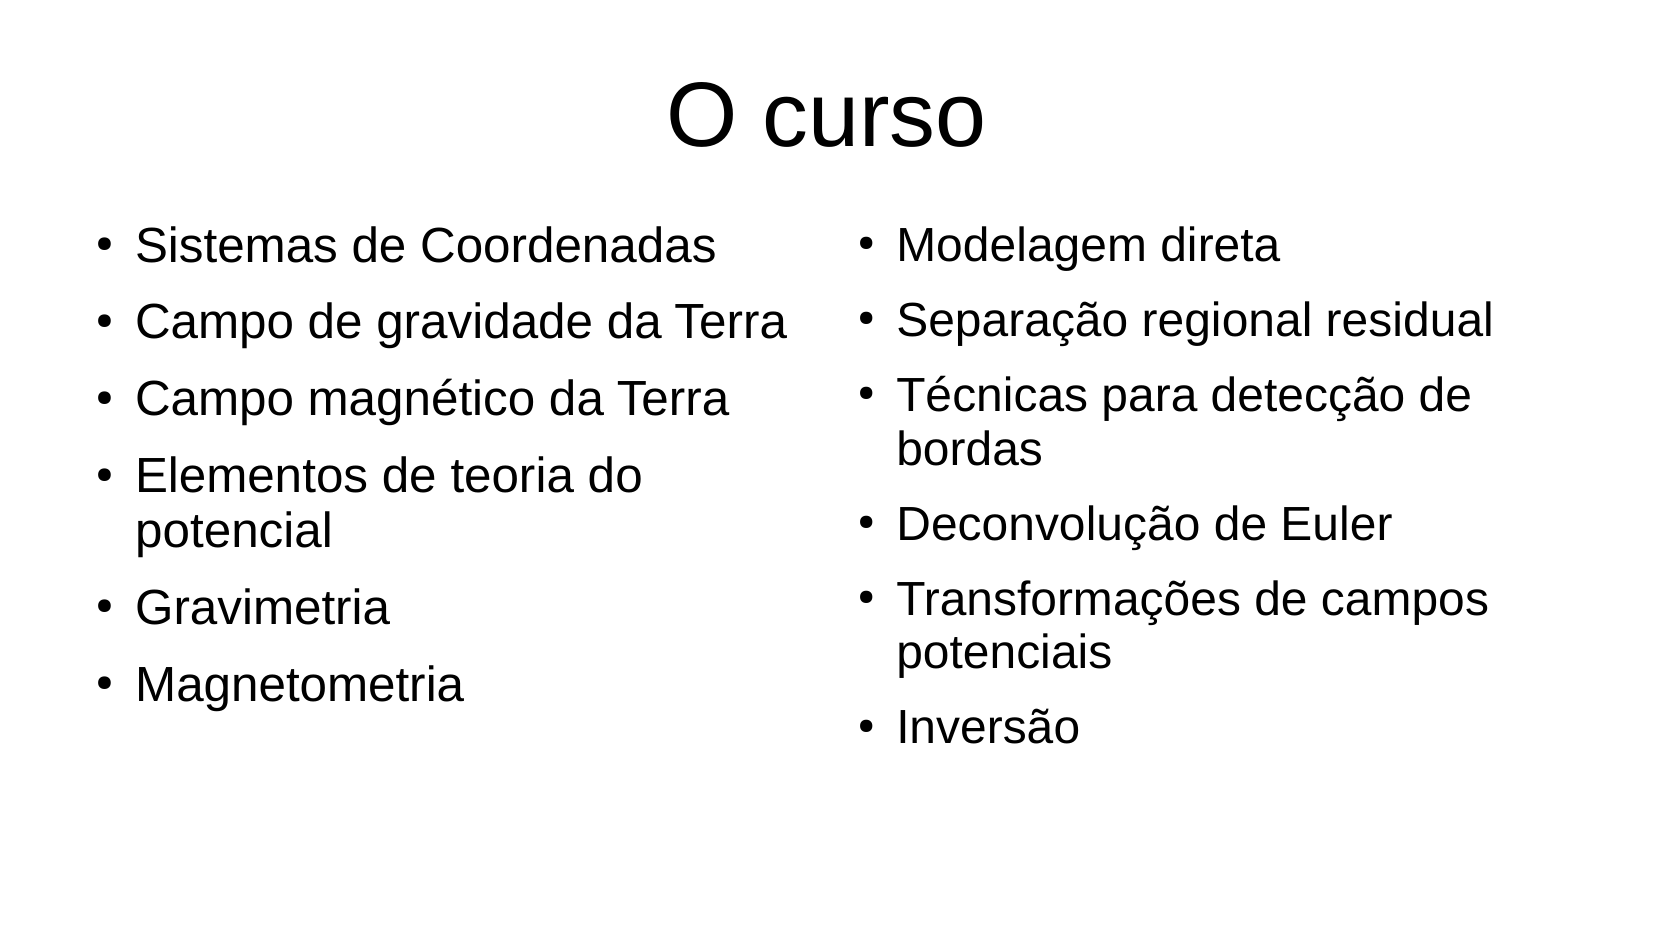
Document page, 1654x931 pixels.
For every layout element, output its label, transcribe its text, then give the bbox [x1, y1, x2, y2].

list Modelagem direta Separação regional residual Técnicas para detecção de bordas Deconvolução de Euler Transformações de campos potenciais Inversão [845, 217, 1572, 758]
list Sistemas de Coordenadas Campo de gravidade da Terra Campo magnético da Terra Elementos de teoria do potencial Gravimetria Magnetometria [82, 217, 809, 758]
title O curso [82, 37, 1571, 193]
